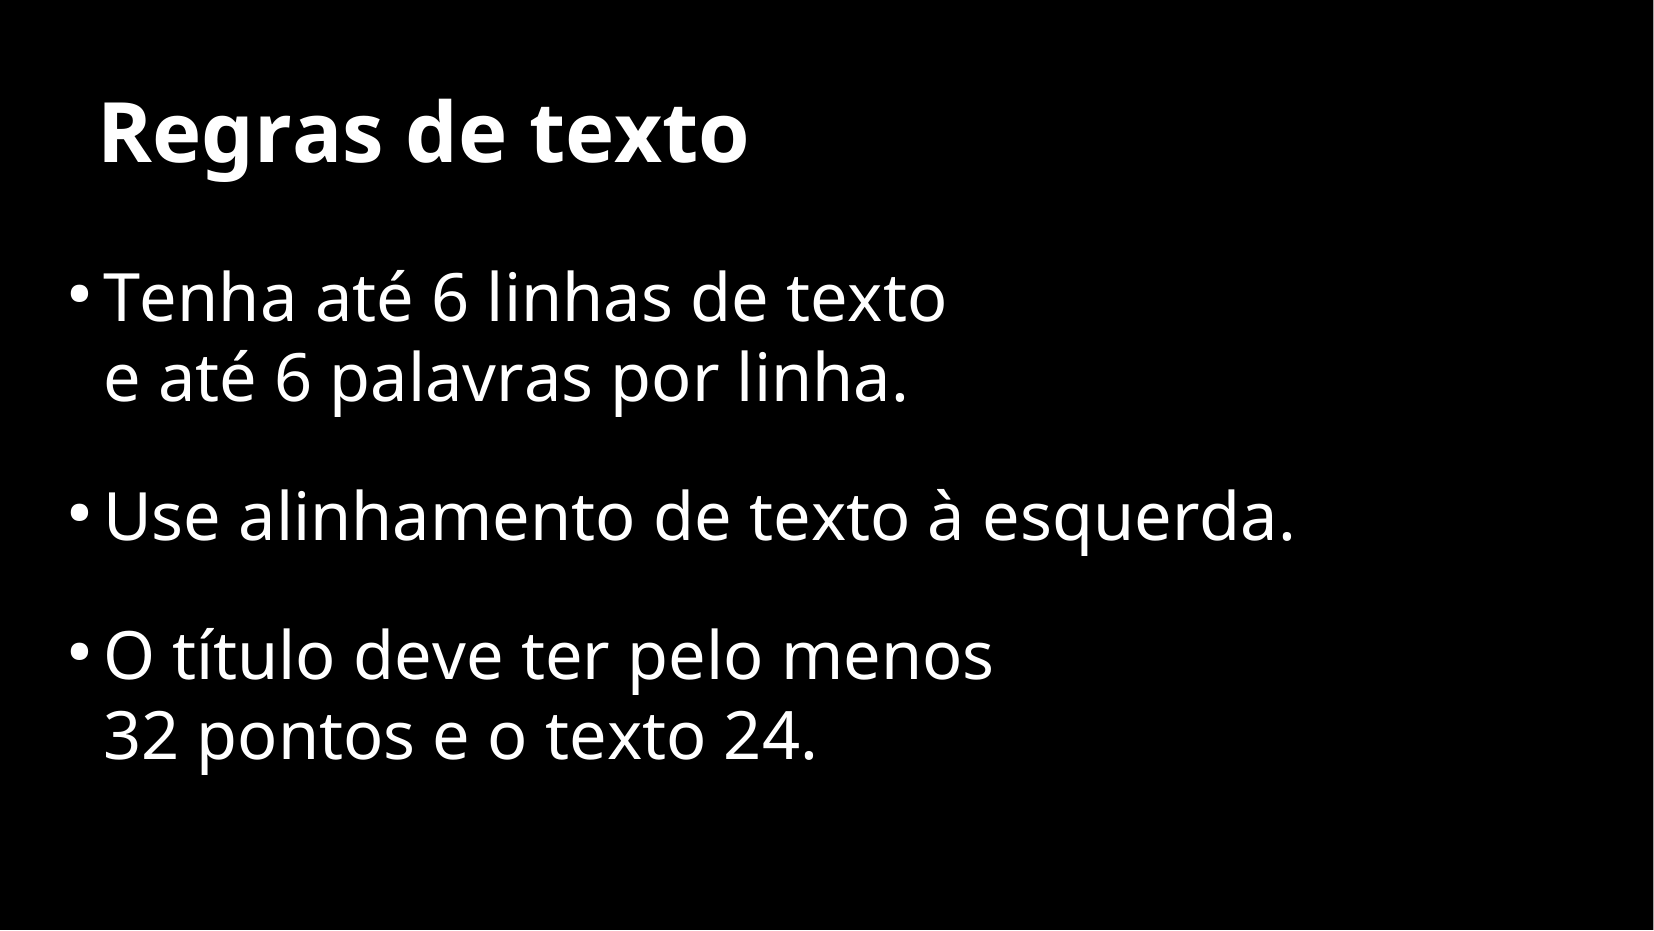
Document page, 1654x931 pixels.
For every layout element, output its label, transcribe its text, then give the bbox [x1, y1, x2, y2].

text_box Regras de texto [82, 70, 1135, 130]
text_box Tenha até 6 linhas de texto e até 6 palavras por linha. Use alinhamento de texto à esquerda. O título deve ter pelo menos 32 pontos e o texto 24. [53, 247, 1394, 931]
